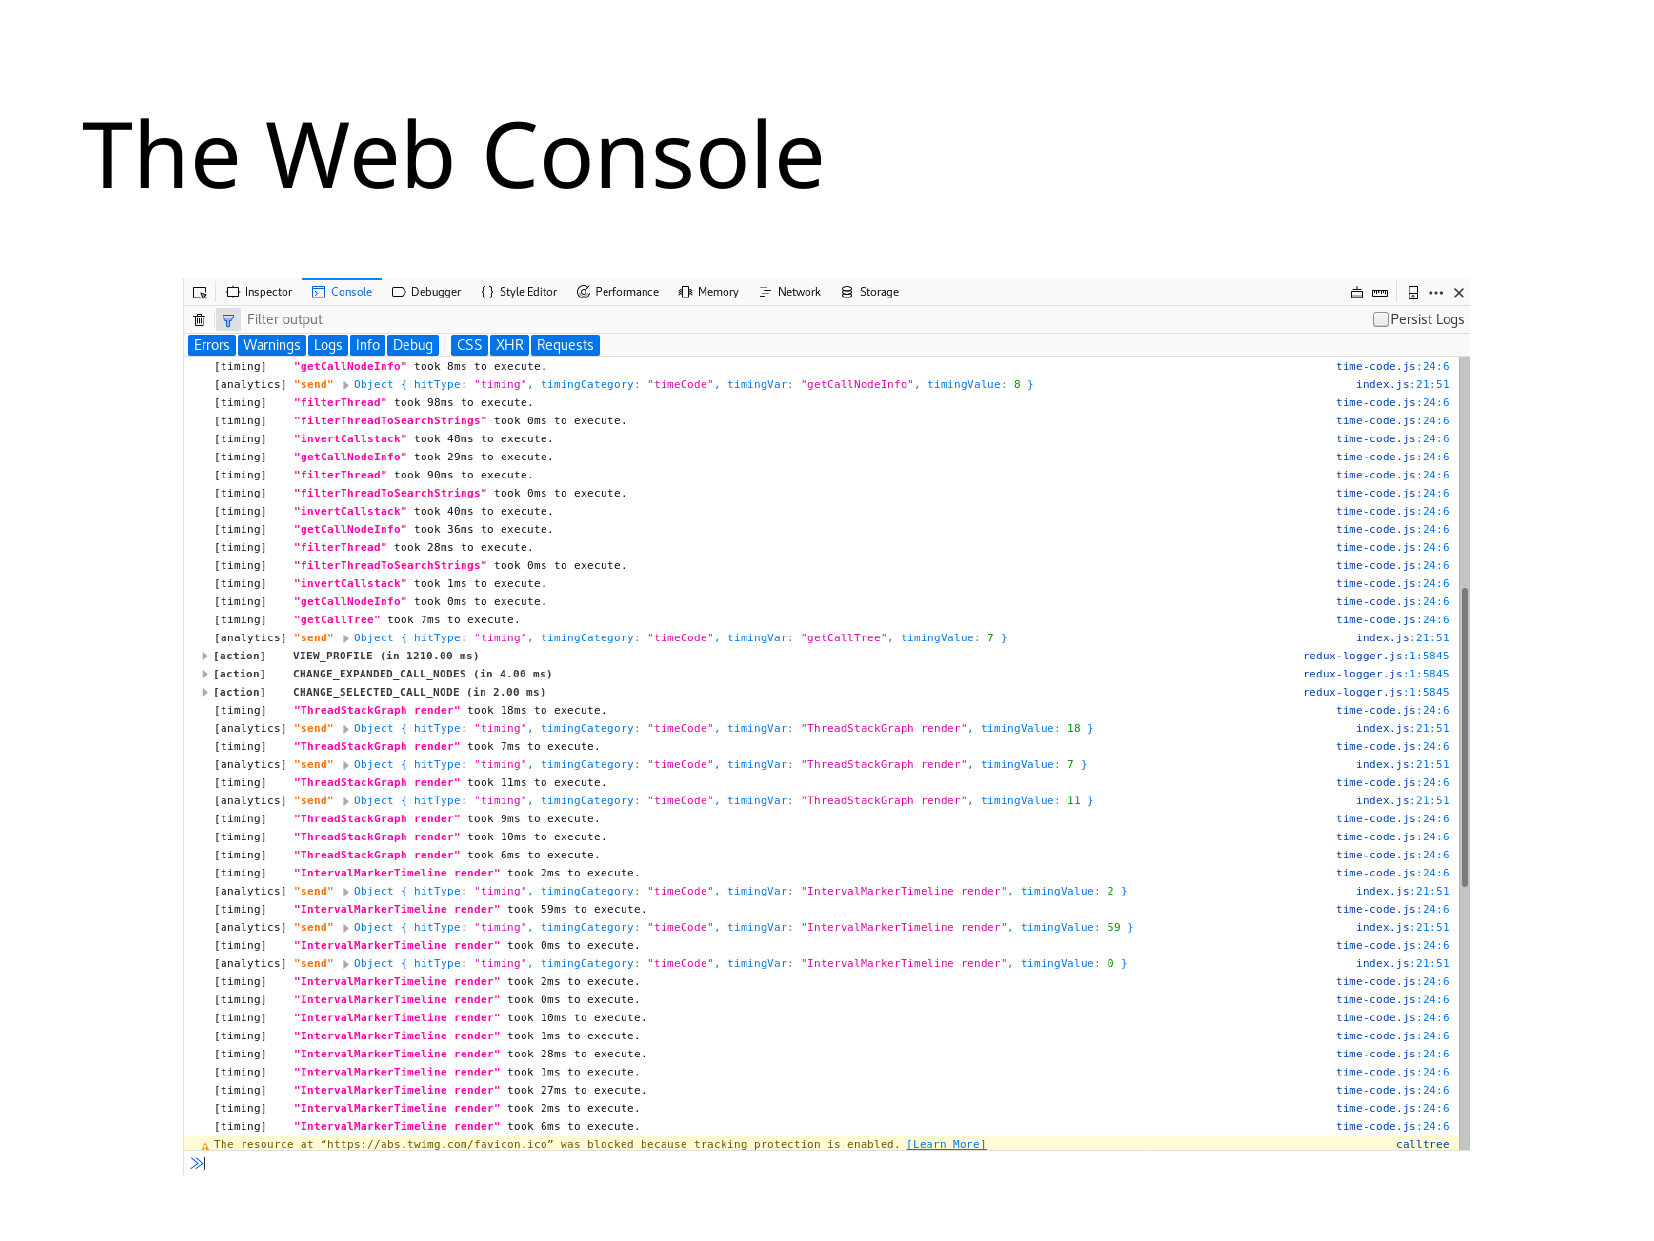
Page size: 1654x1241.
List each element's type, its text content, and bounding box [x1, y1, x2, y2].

title The Web Console [82, 49, 1571, 257]
picture [183, 278, 1470, 1175]
